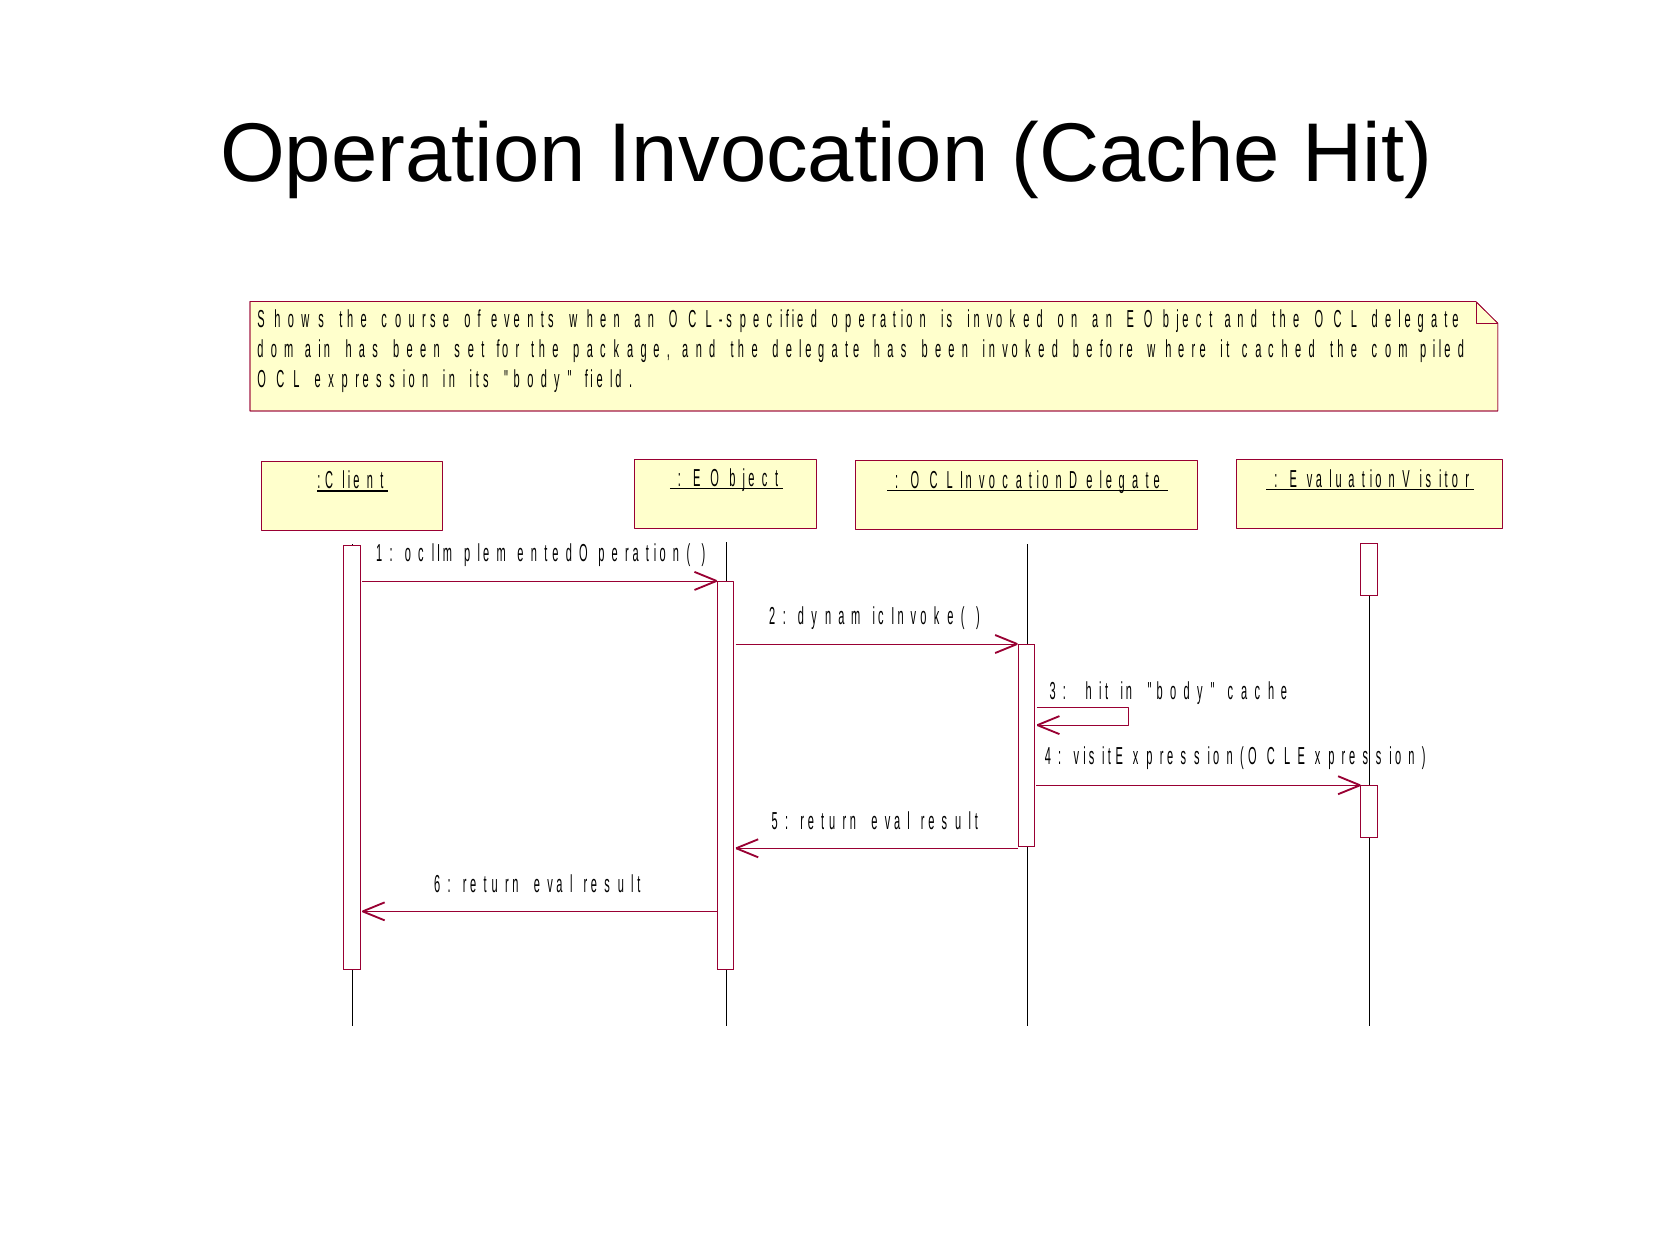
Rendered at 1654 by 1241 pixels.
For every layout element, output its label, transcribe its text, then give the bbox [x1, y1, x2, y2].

picture [187, 262, 1568, 1126]
title Operation Invocation (Cache Hit) [82, 56, 1571, 250]
